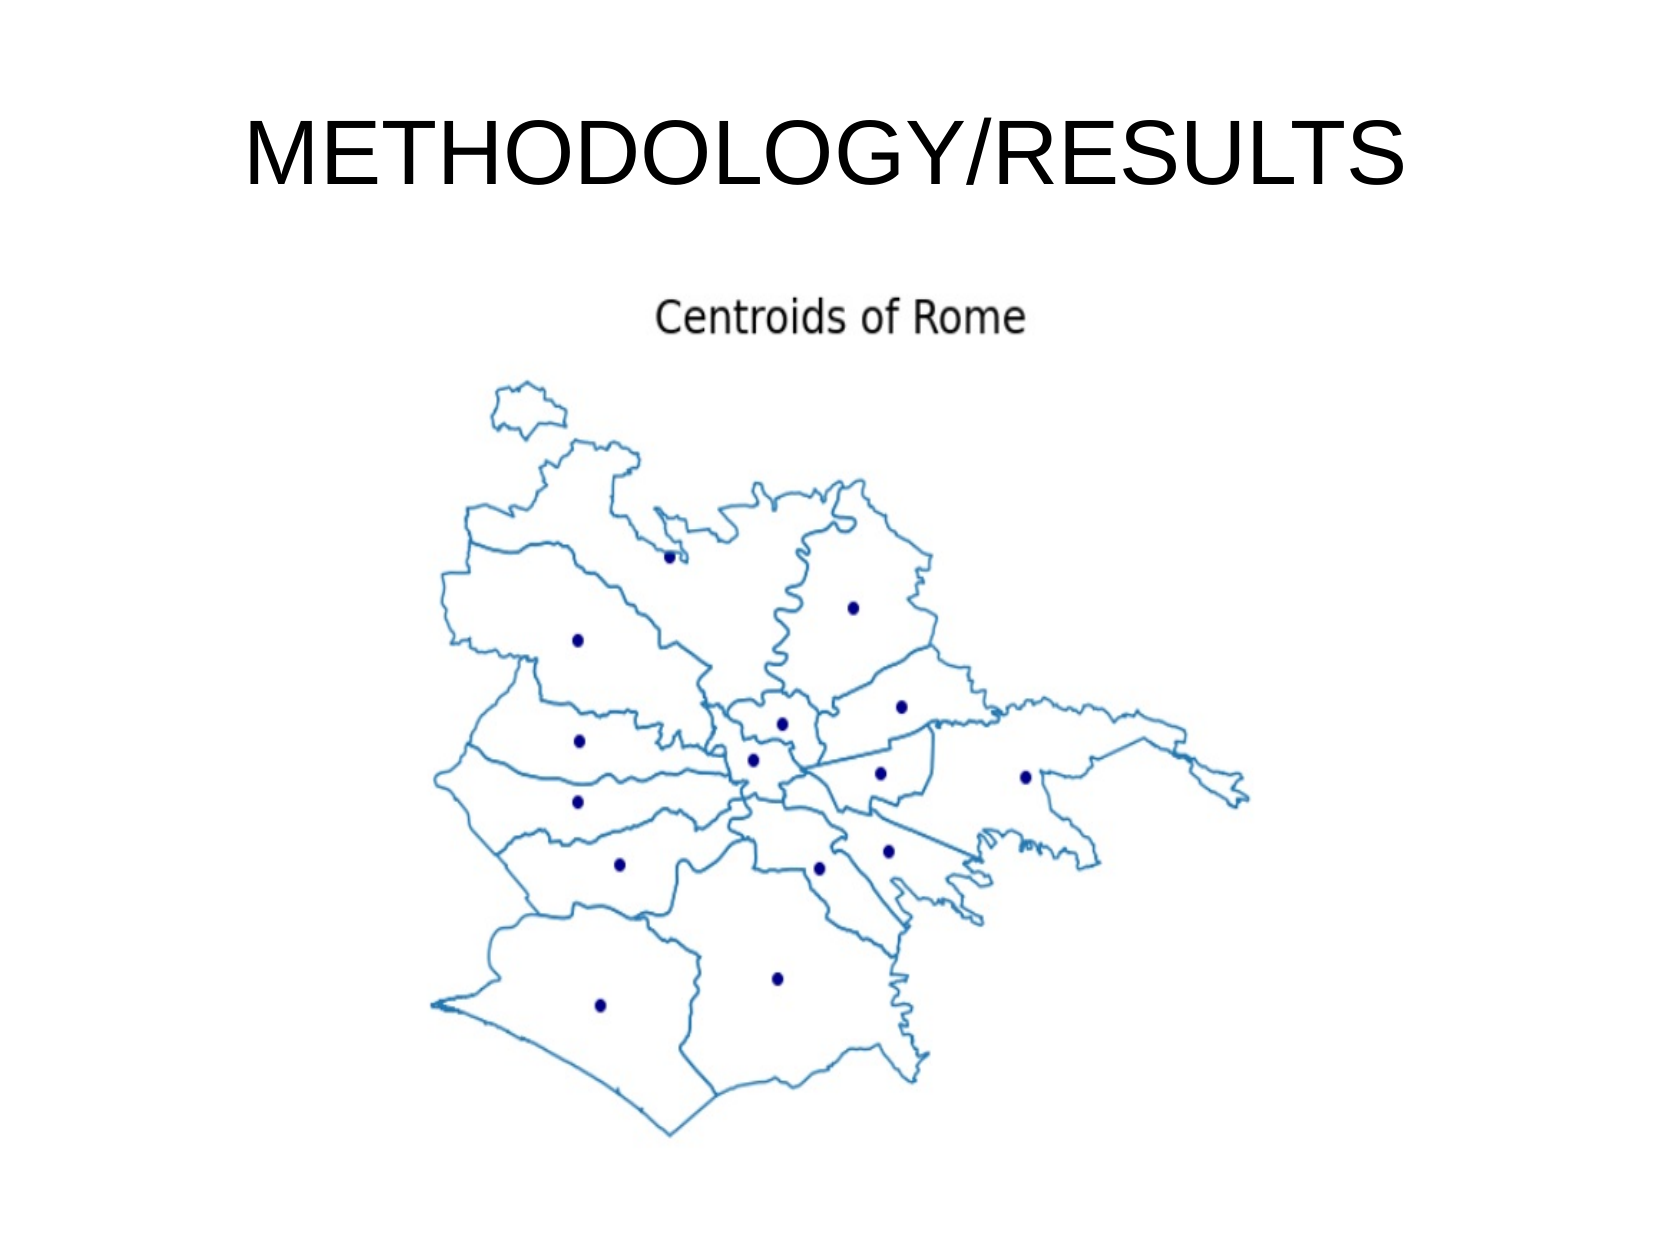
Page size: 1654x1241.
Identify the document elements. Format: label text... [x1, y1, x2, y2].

title METHODOLOGY/RESULTS [82, 49, 1571, 257]
picture [405, 254, 1654, 1241]
